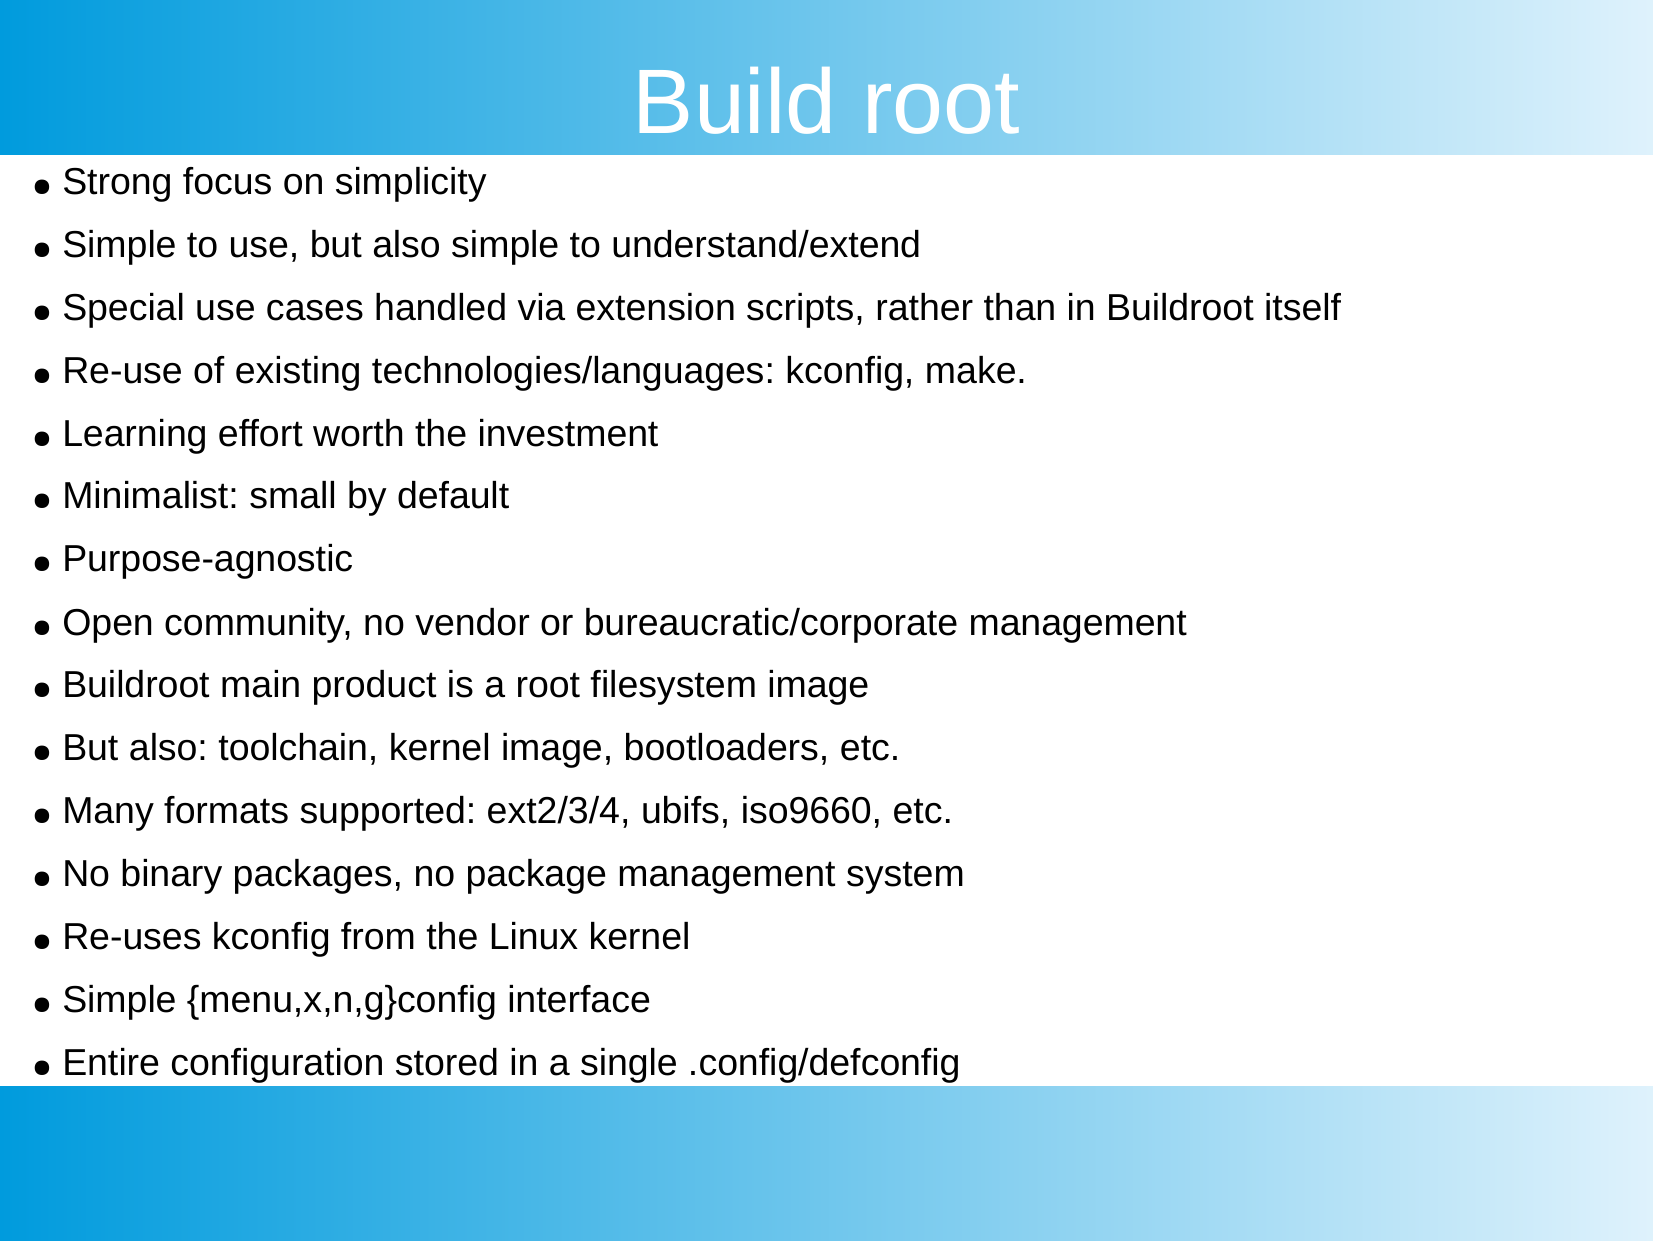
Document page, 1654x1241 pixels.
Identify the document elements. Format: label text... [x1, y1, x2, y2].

text_box ● Strong focus on simplicity ● Simple to use, but also simple to understand/extend ● Special use cases handled via extension scripts, rather than in Buildroot itself ● Re-use of existing technologies/languages: kconfig, make. ● Learning effort worth the investment ● Minimalist: small by default ● Purpose-agnostic ● Open community, no vendor or bureaucratic/corporate management ● Buildroot main product is a root filesystem image ● But also: toolchain, kernel image, bootloaders, etc. ● Many formats supported: ext2/3/4, ubifs, iso9660, etc. ● No binary packages, no package management system ● Re-uses kconfig from the Linux kernel ● Simple {menu,x,n,g}config interface ● Entire configuration stored in a single .config/defconfig [17, 131, 1605, 1091]
title Build root [82, 49, 1571, 131]
